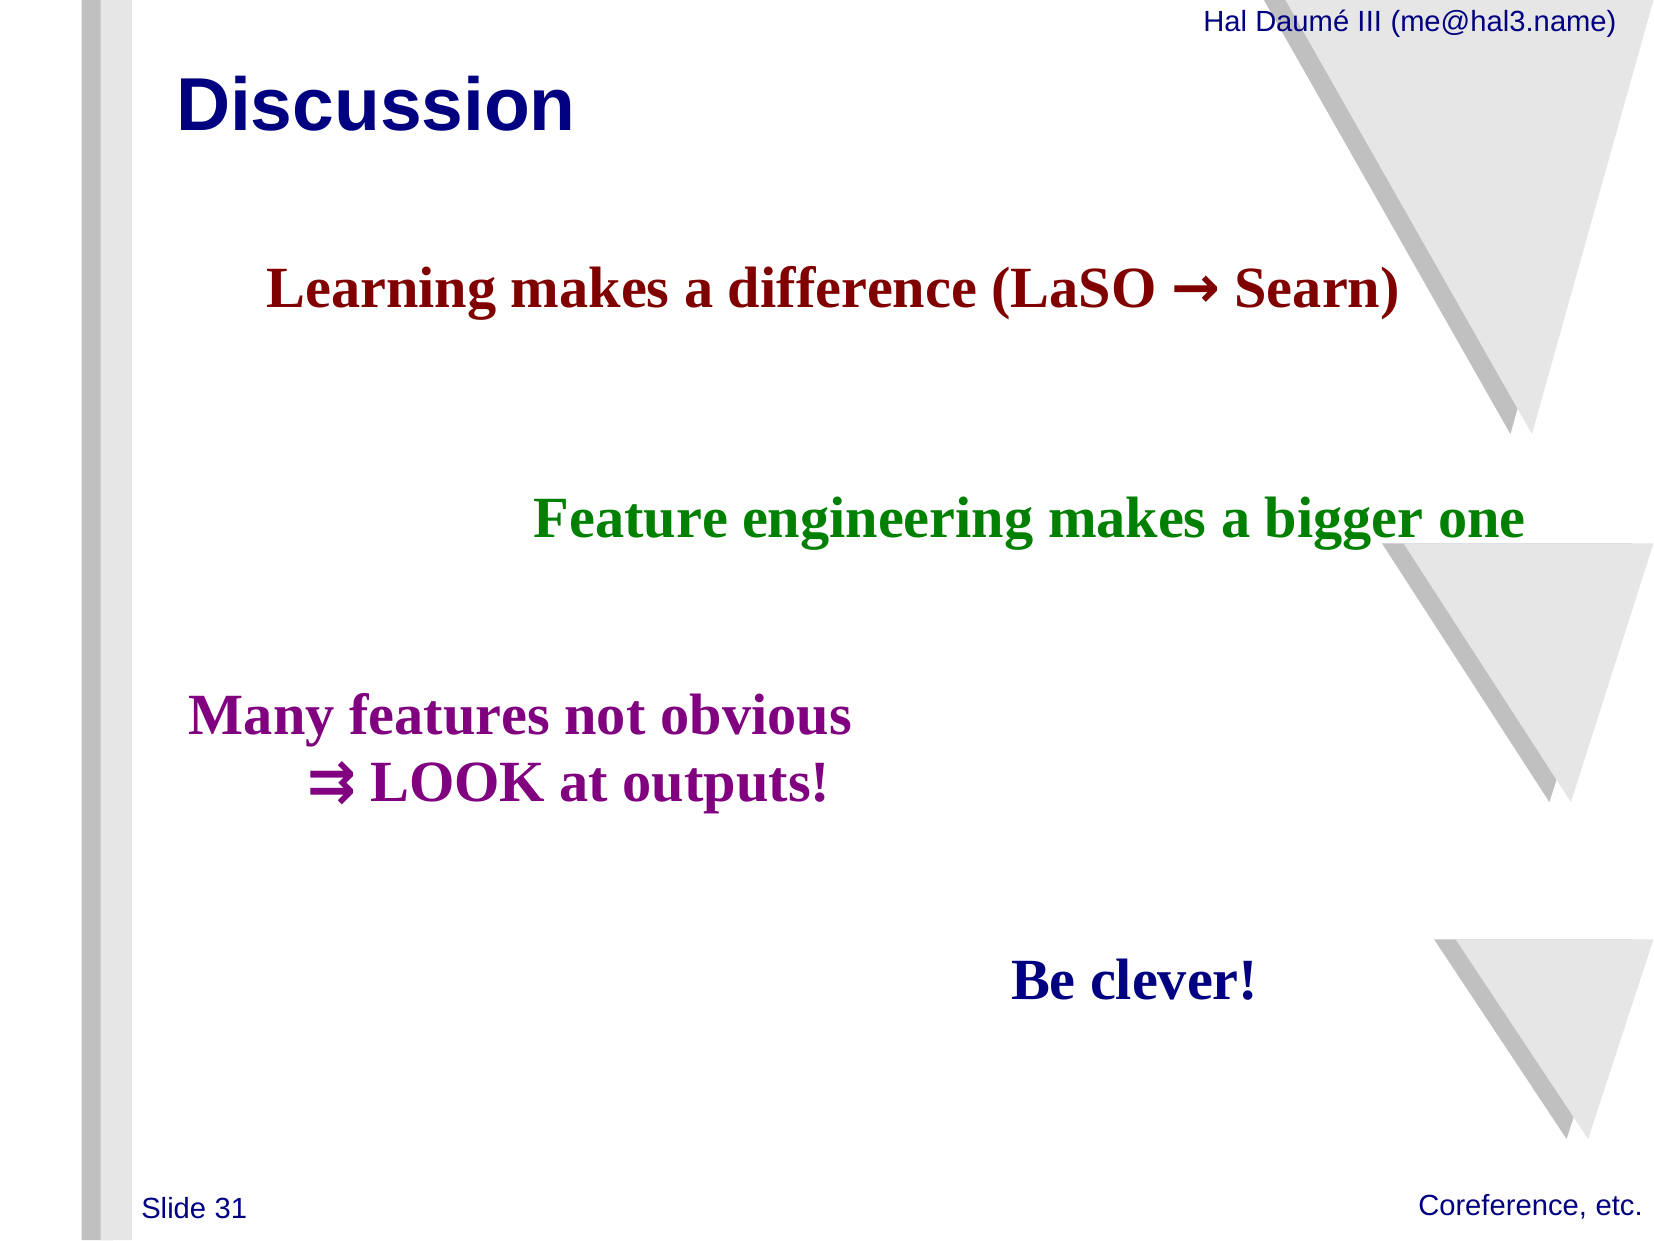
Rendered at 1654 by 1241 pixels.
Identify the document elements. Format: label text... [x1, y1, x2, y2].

text_box Feature engineering makes a bigger one [533, 485, 1528, 551]
text_box Many features not obvious ⇉ LOOK at outputs! [188, 682, 851, 815]
text_box Be clever! [1011, 947, 1259, 1012]
title Discussion [176, 44, 1509, 166]
text_box Learning makes a difference (LaSO → Searn) [266, 253, 1401, 322]
